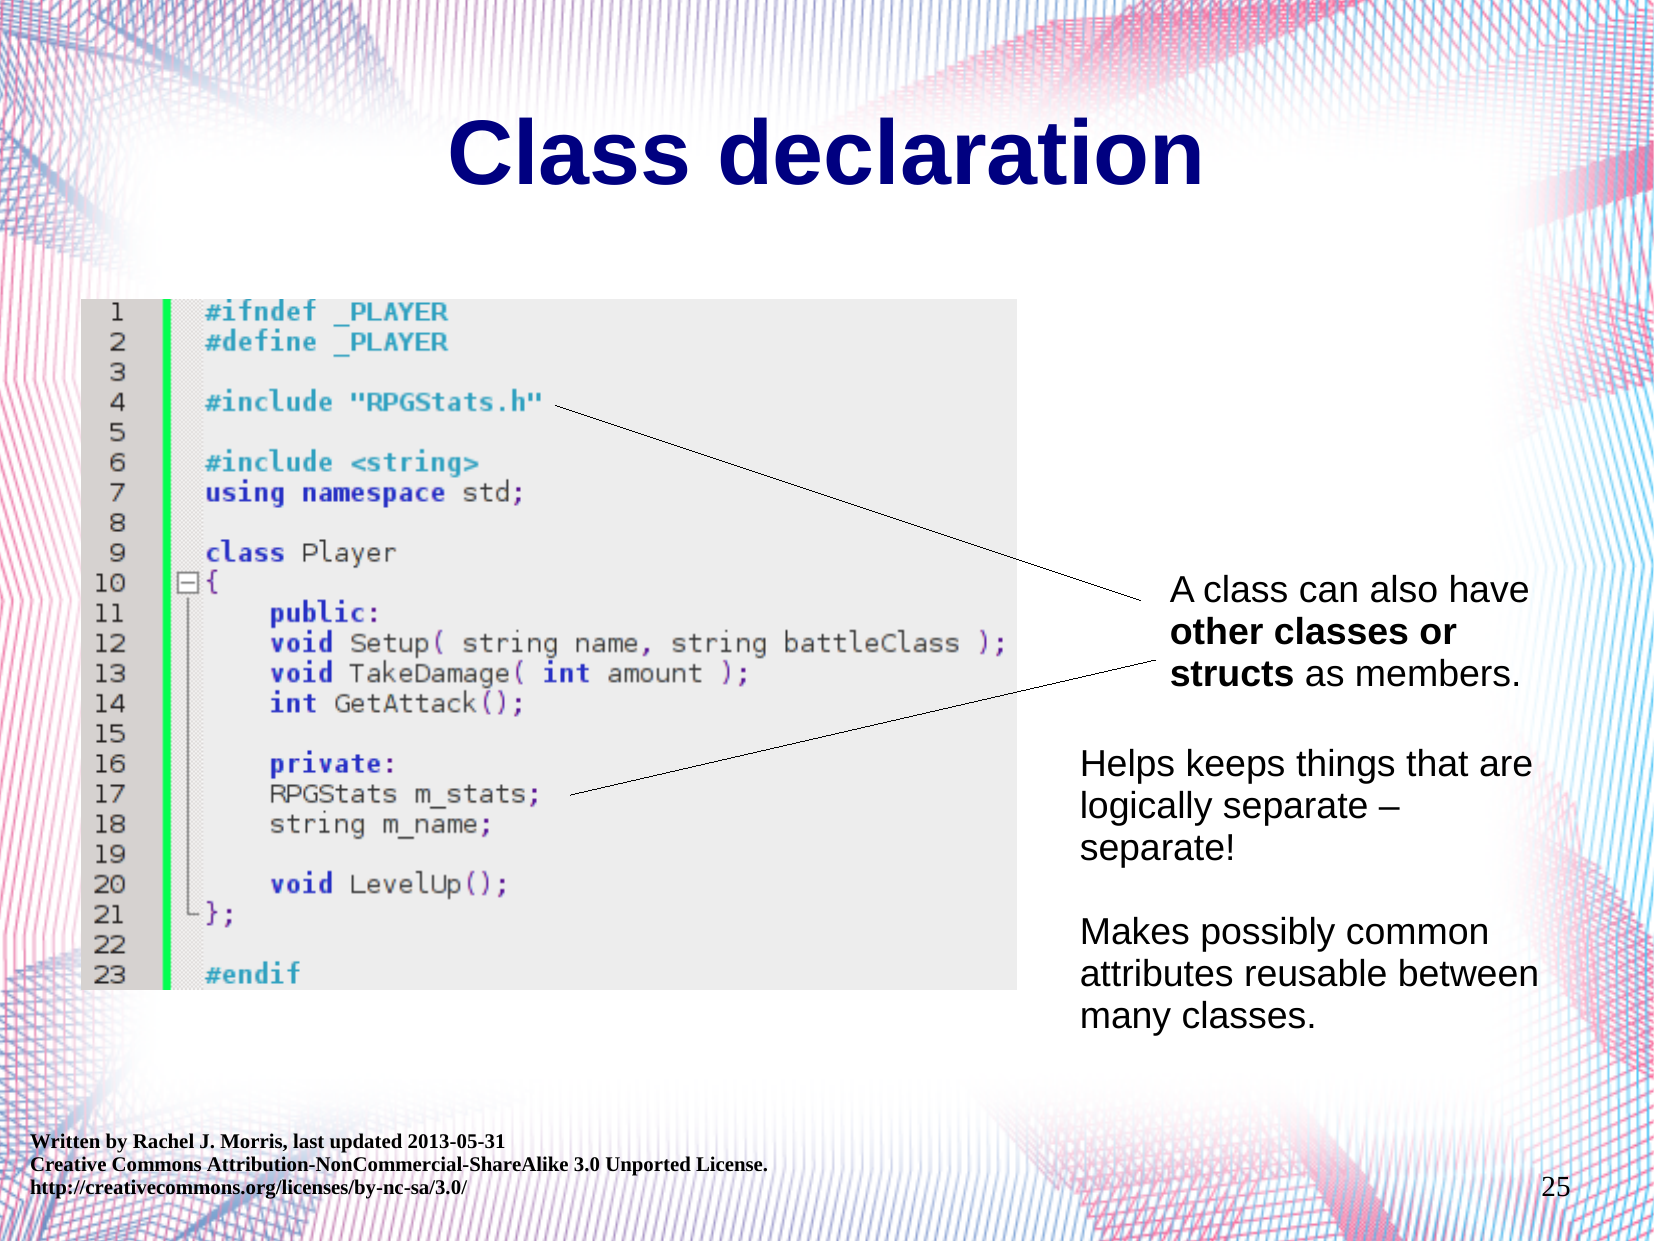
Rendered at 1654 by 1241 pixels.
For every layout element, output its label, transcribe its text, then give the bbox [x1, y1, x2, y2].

picture [0, 0, 1654, 1241]
text_box A class can also have other classes or structs as members. [1155, 561, 1576, 702]
text_box Helps keeps things that are logically separate – separate! Makes possibly common attributes reusable between many classes. [1065, 735, 1561, 1044]
title Class declaration [82, 49, 1571, 257]
